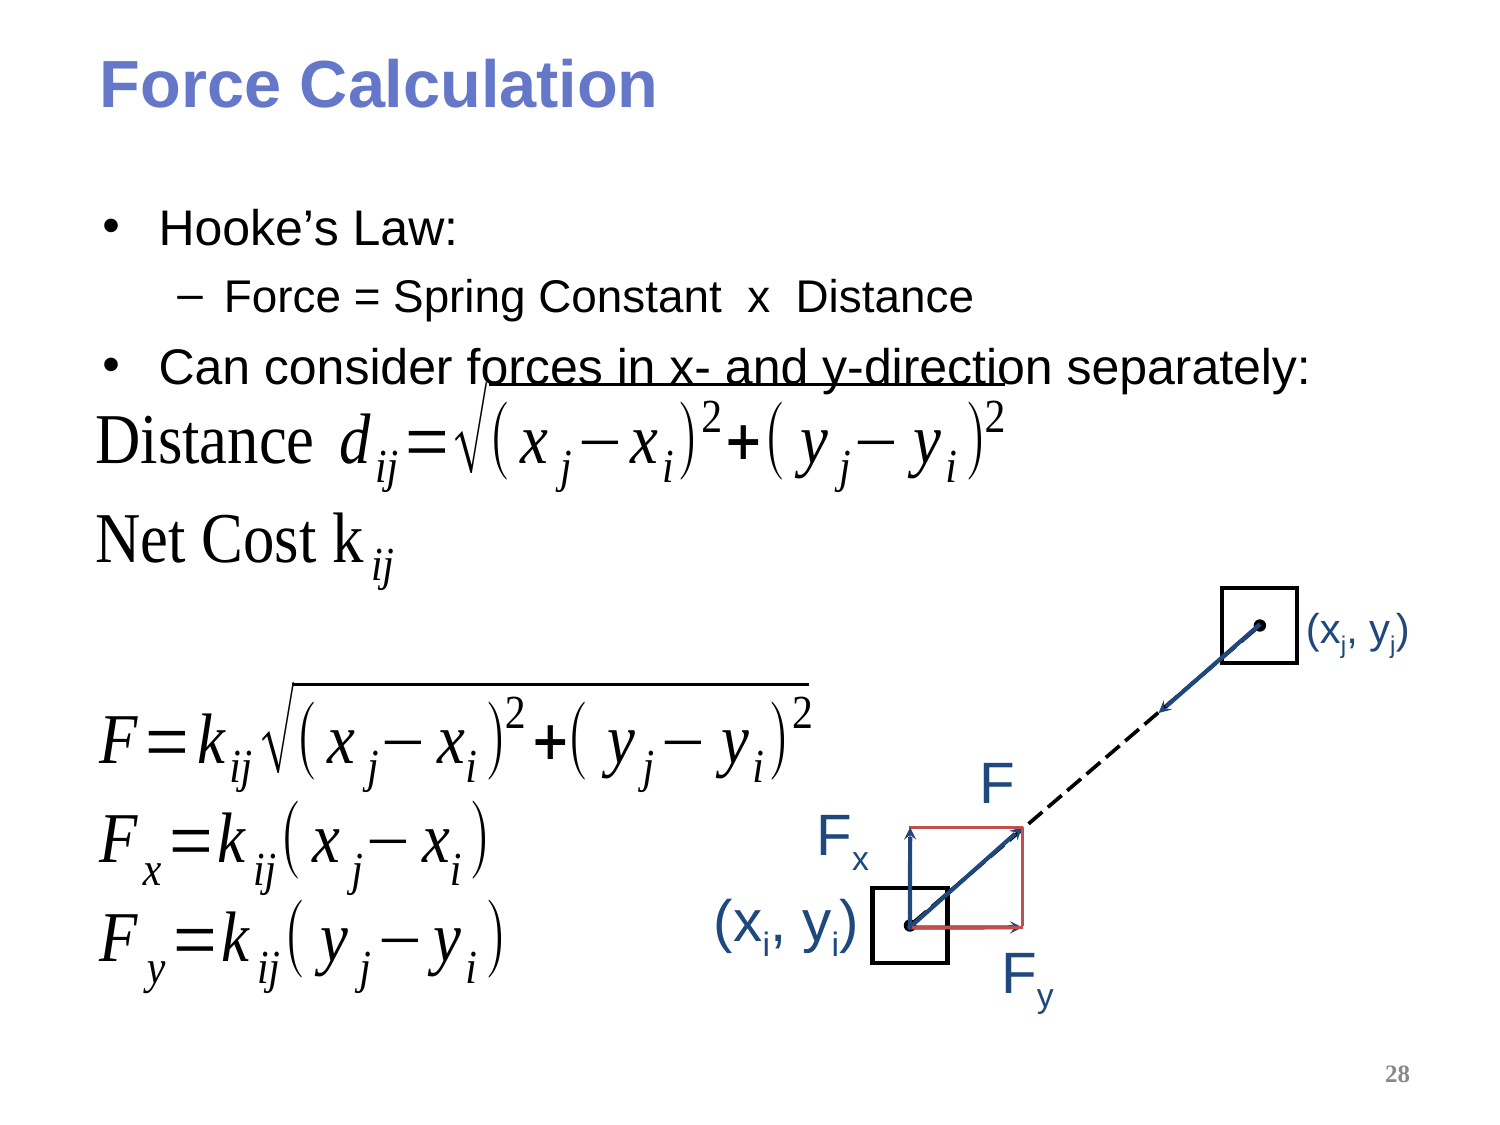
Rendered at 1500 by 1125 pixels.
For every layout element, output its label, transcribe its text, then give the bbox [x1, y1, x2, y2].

chart [912, 829, 1012, 920]
text_box Force Calculation [85, 36, 1438, 125]
text_box <number> [1074, 1042, 1426, 1103]
text_box Hooke’s Law: Force = Spring Constant x Distance Can consider forces in x- and y-direction separately: [1224, 590, 1295, 661]
text_box F [964, 738, 1031, 824]
text_box Fx [801, 789, 884, 886]
chart [917, 834, 1021, 926]
text_box (xj, yj) [1290, 594, 1425, 667]
text_box Fy [986, 927, 1069, 1023]
chart [79, 378, 1033, 994]
text_box Hooke’s Law: Force = Spring Constant x Distance Can consider forces in x- and y-direction separately: [87, 187, 1388, 938]
